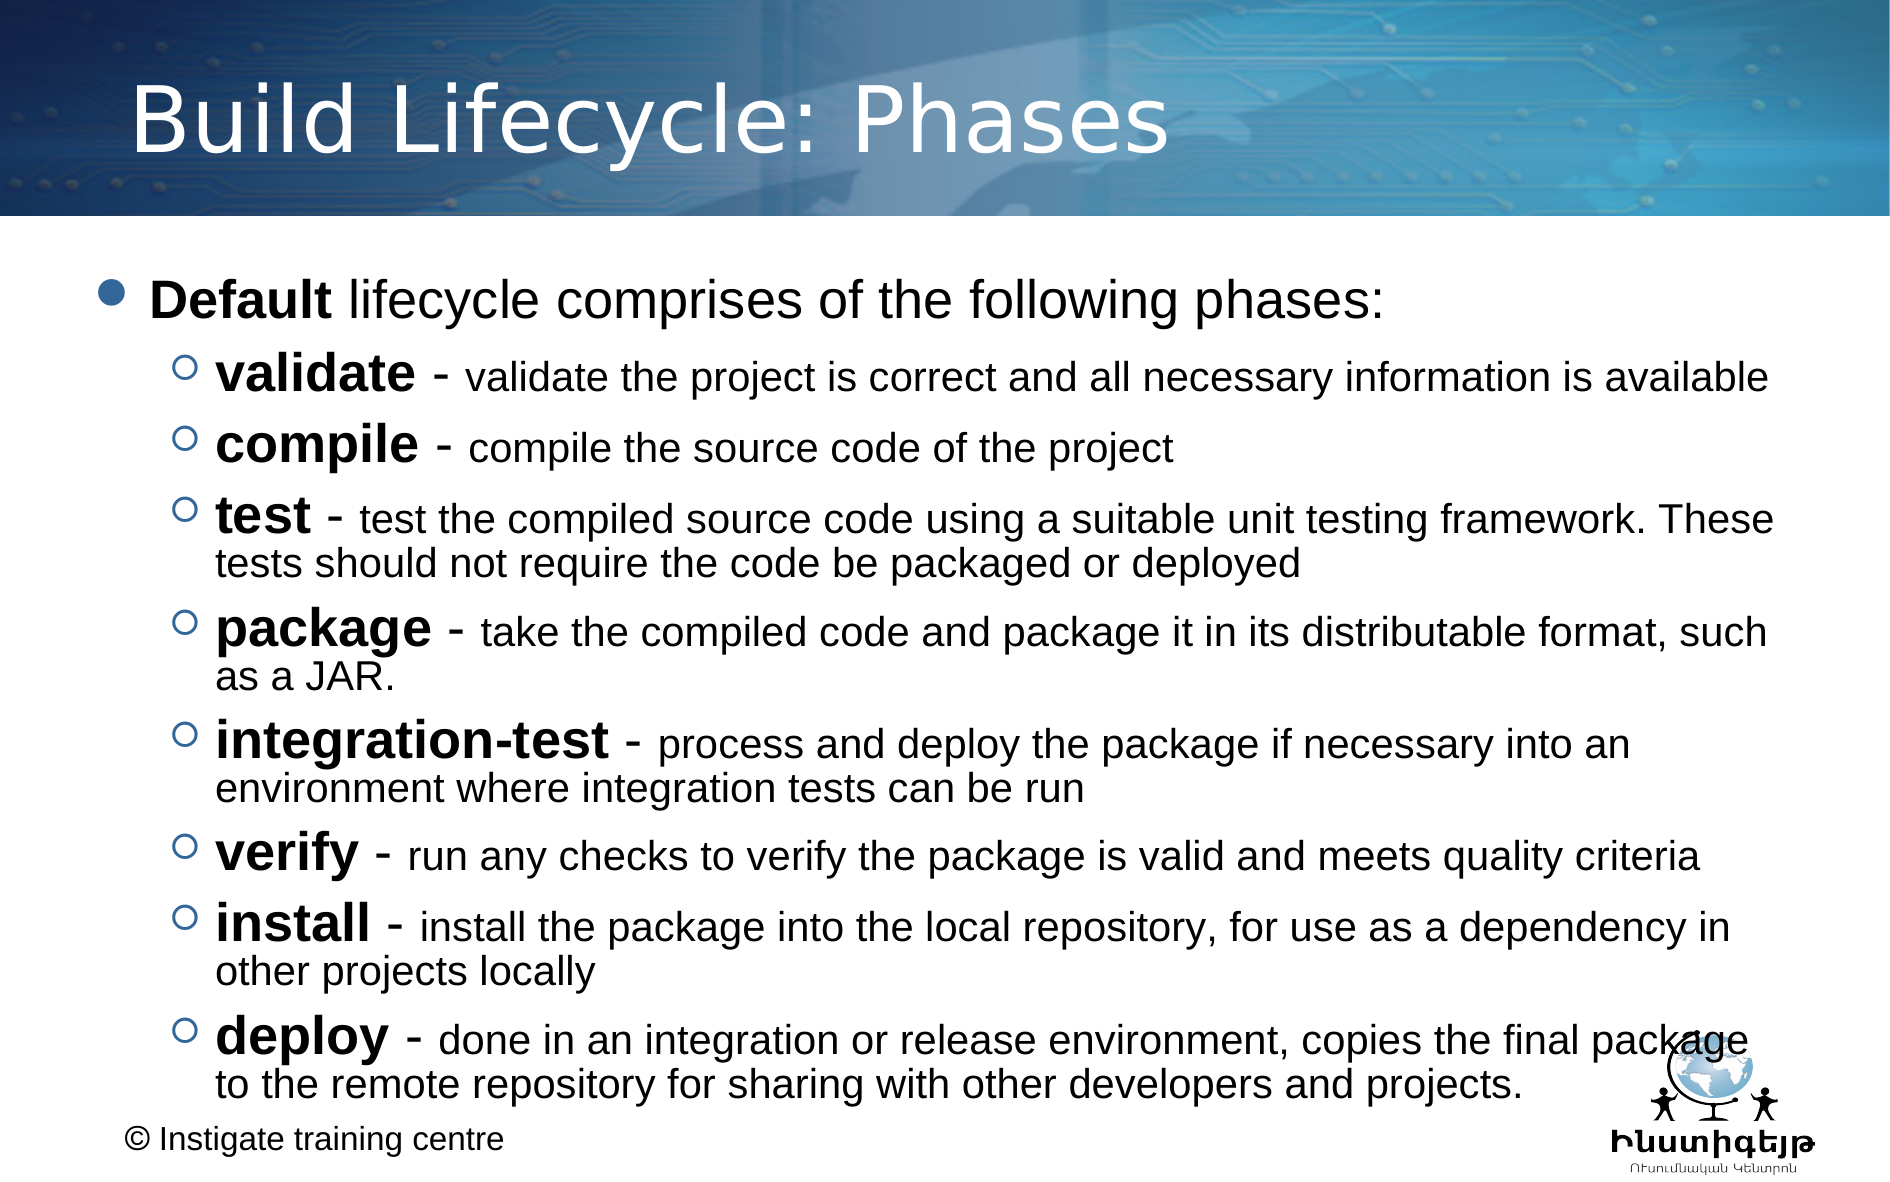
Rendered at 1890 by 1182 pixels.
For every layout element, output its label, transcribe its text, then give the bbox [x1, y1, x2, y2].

picture [0, 0, 1890, 216]
picture [1612, 1030, 1815, 1175]
list Default lifecycle comprises of the following phases: validate - validate the project is correct and all necessary information is available compile - compile the source code of the project test - test the compiled source code using a suitable unit testing framework. These tests should not require the code be packaged or deployed package - take the compiled code and package it in its distributable format, such as a JAR. integration-test - process and deploy the package if necessary into an environment where integration tests can be run verify - run any checks to verify the package is valid and meets quality criteria install - install the package into the local repository, for use as a dependency in other projects locally deploy - done in an integration or release environment, copies the final package to the remote repository for sharing with other developers and projects. [94, 275, 1794, 306]
title Build Lifecycle: Phases [94, 47, 1793, 51]
